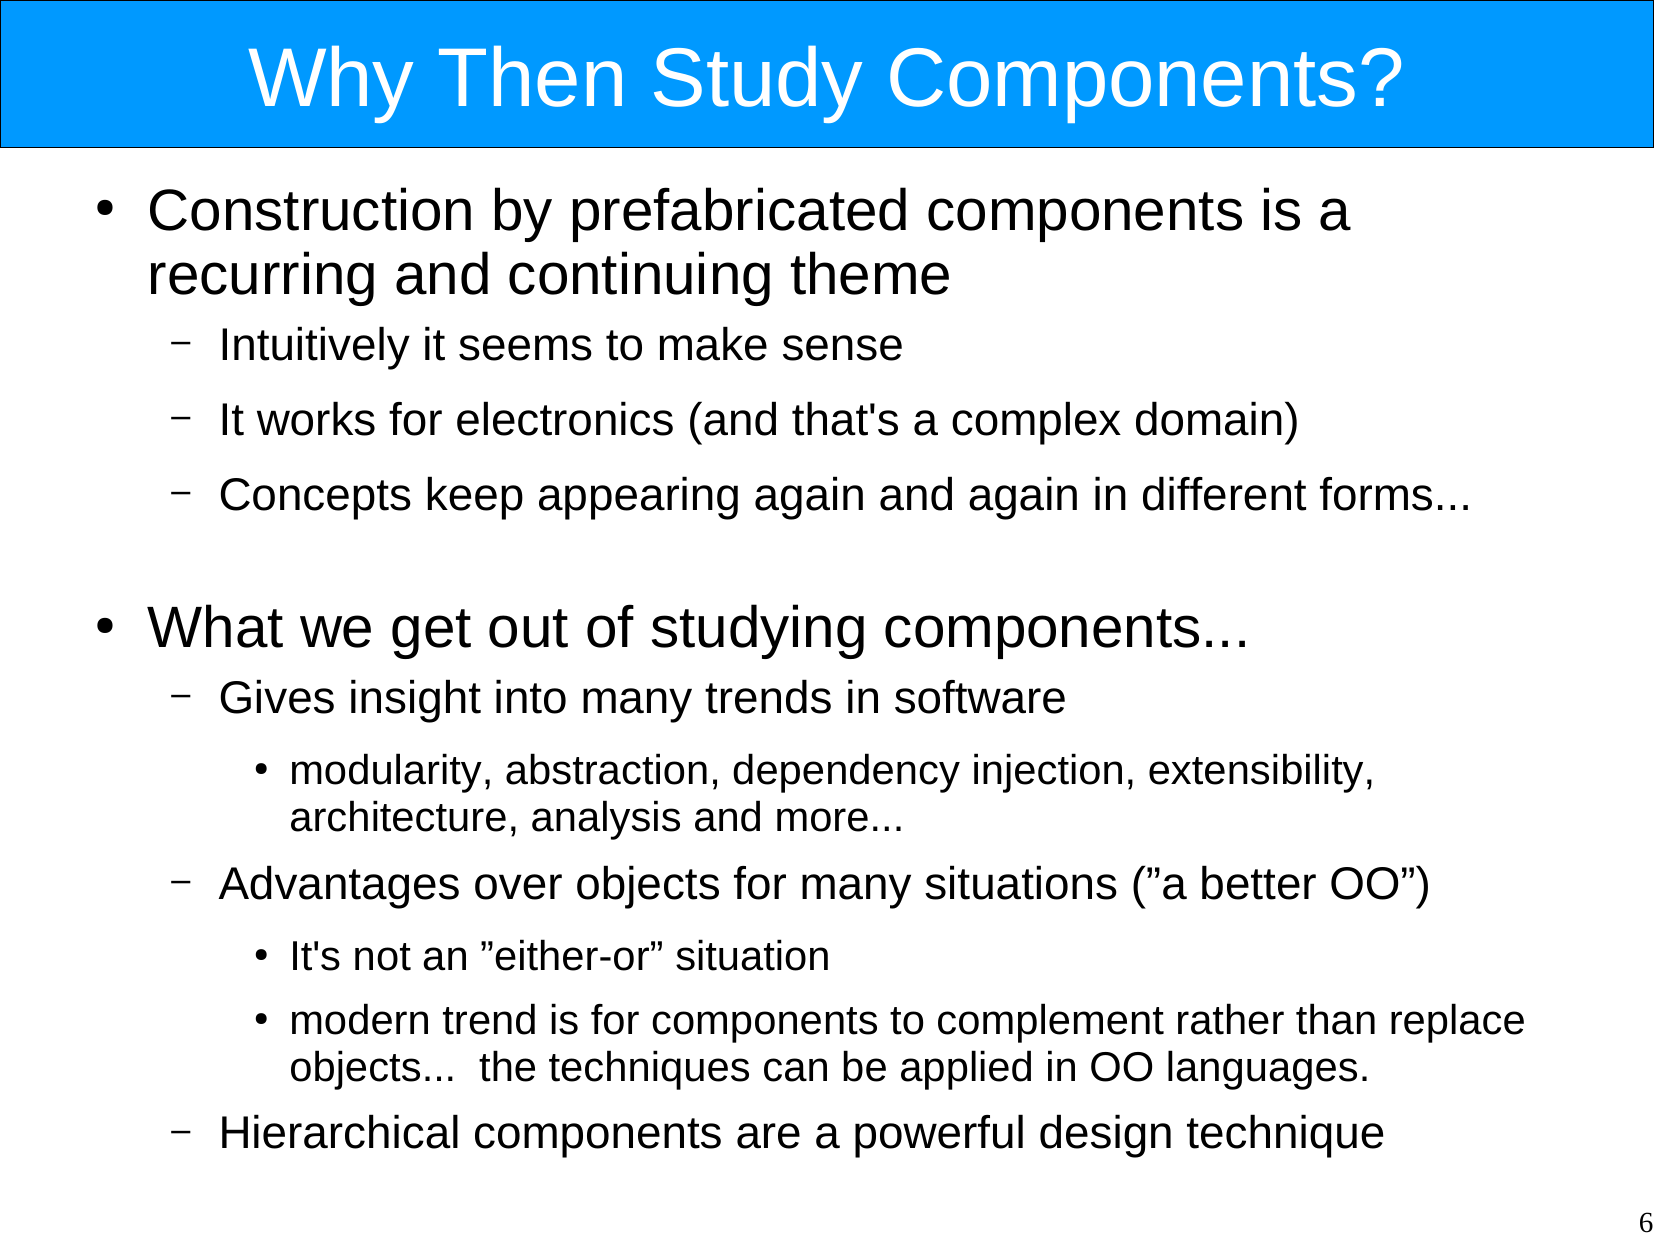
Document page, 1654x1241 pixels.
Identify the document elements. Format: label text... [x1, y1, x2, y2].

title Why Then Study Components? [82, 13, 1571, 142]
list Construction by prefabricated components is a recurring and continuing theme Intuitively it seems to make sense It works for electronics (and that's a complex domain) Concepts keep appearing again and again in different forms... What we get out of studying components... Gives insight into many trends in software modularity, abstraction, dependency injection, extensibility, architecture, analysis and more... Advantages over objects for many situations (”a better OO”) It's not an ”either-or” situation modern trend is for components to complement rather than replace objects... the techniques can be applied in OO languages. Hierarchical components are a powerful design technique [76, 177, 1565, 1196]
